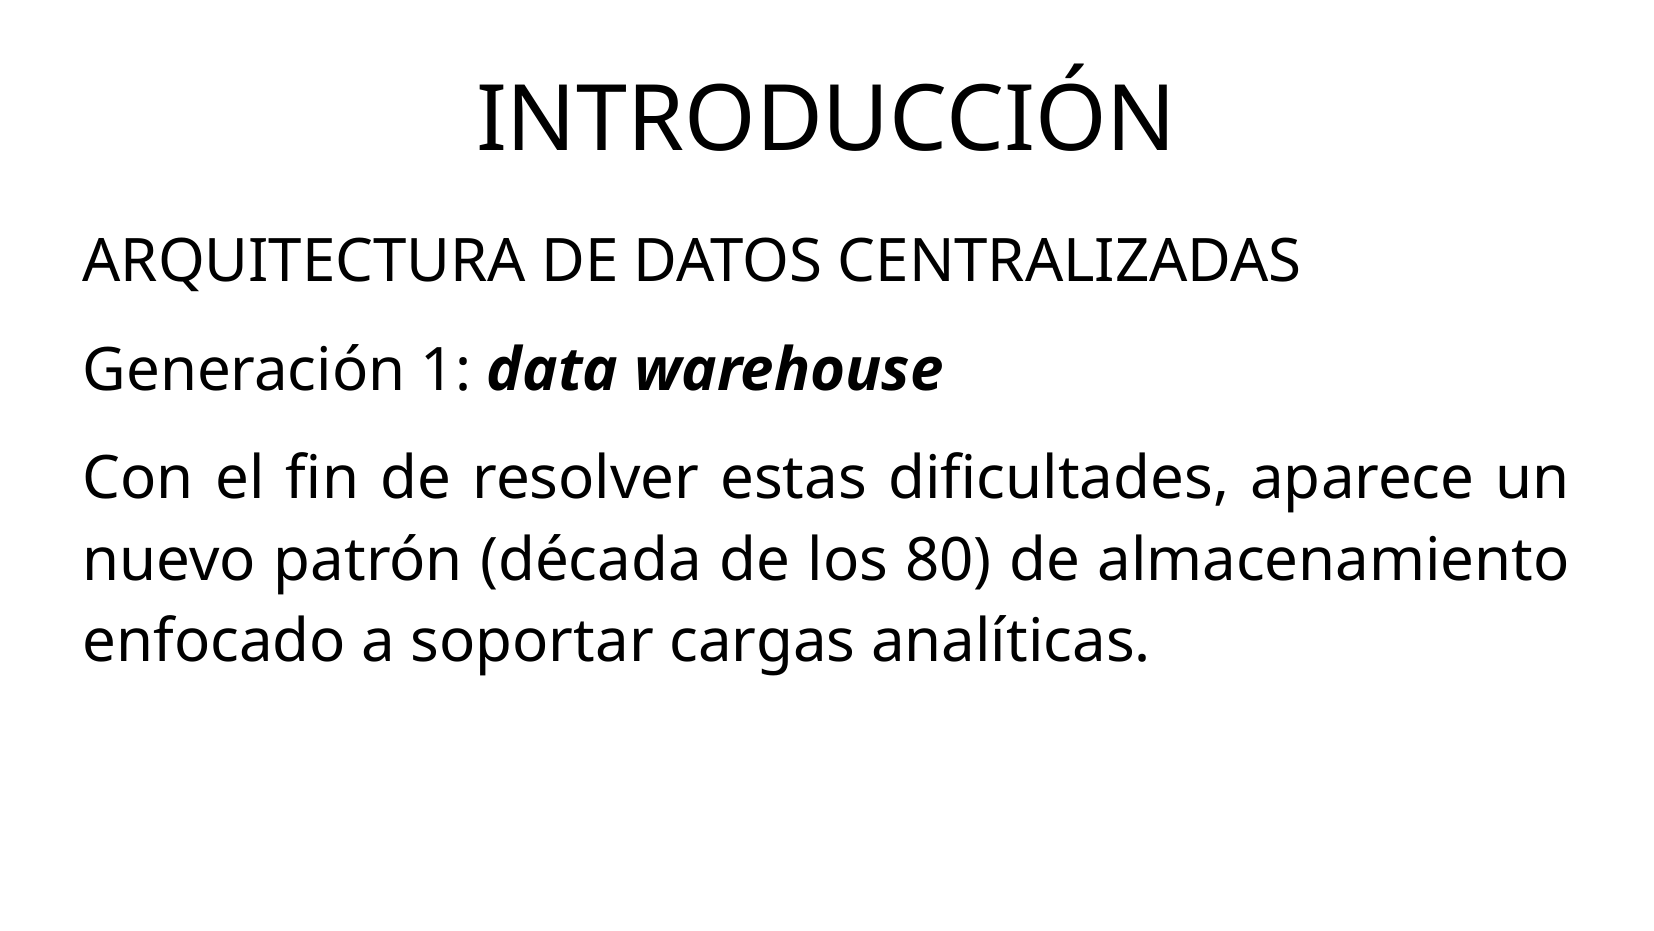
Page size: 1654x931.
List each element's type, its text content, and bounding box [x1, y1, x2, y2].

title INTRODUCCIÓN [82, 37, 1571, 193]
list ARQUITECTURA DE DATOS CENTRALIZADAS Generación 1: data warehouse Con el fin de resolver estas dificultades, aparece un nuevo patrón (década de los 80) de almacenamiento enfocado a soportar cargas analíticas. [82, 217, 1571, 758]
